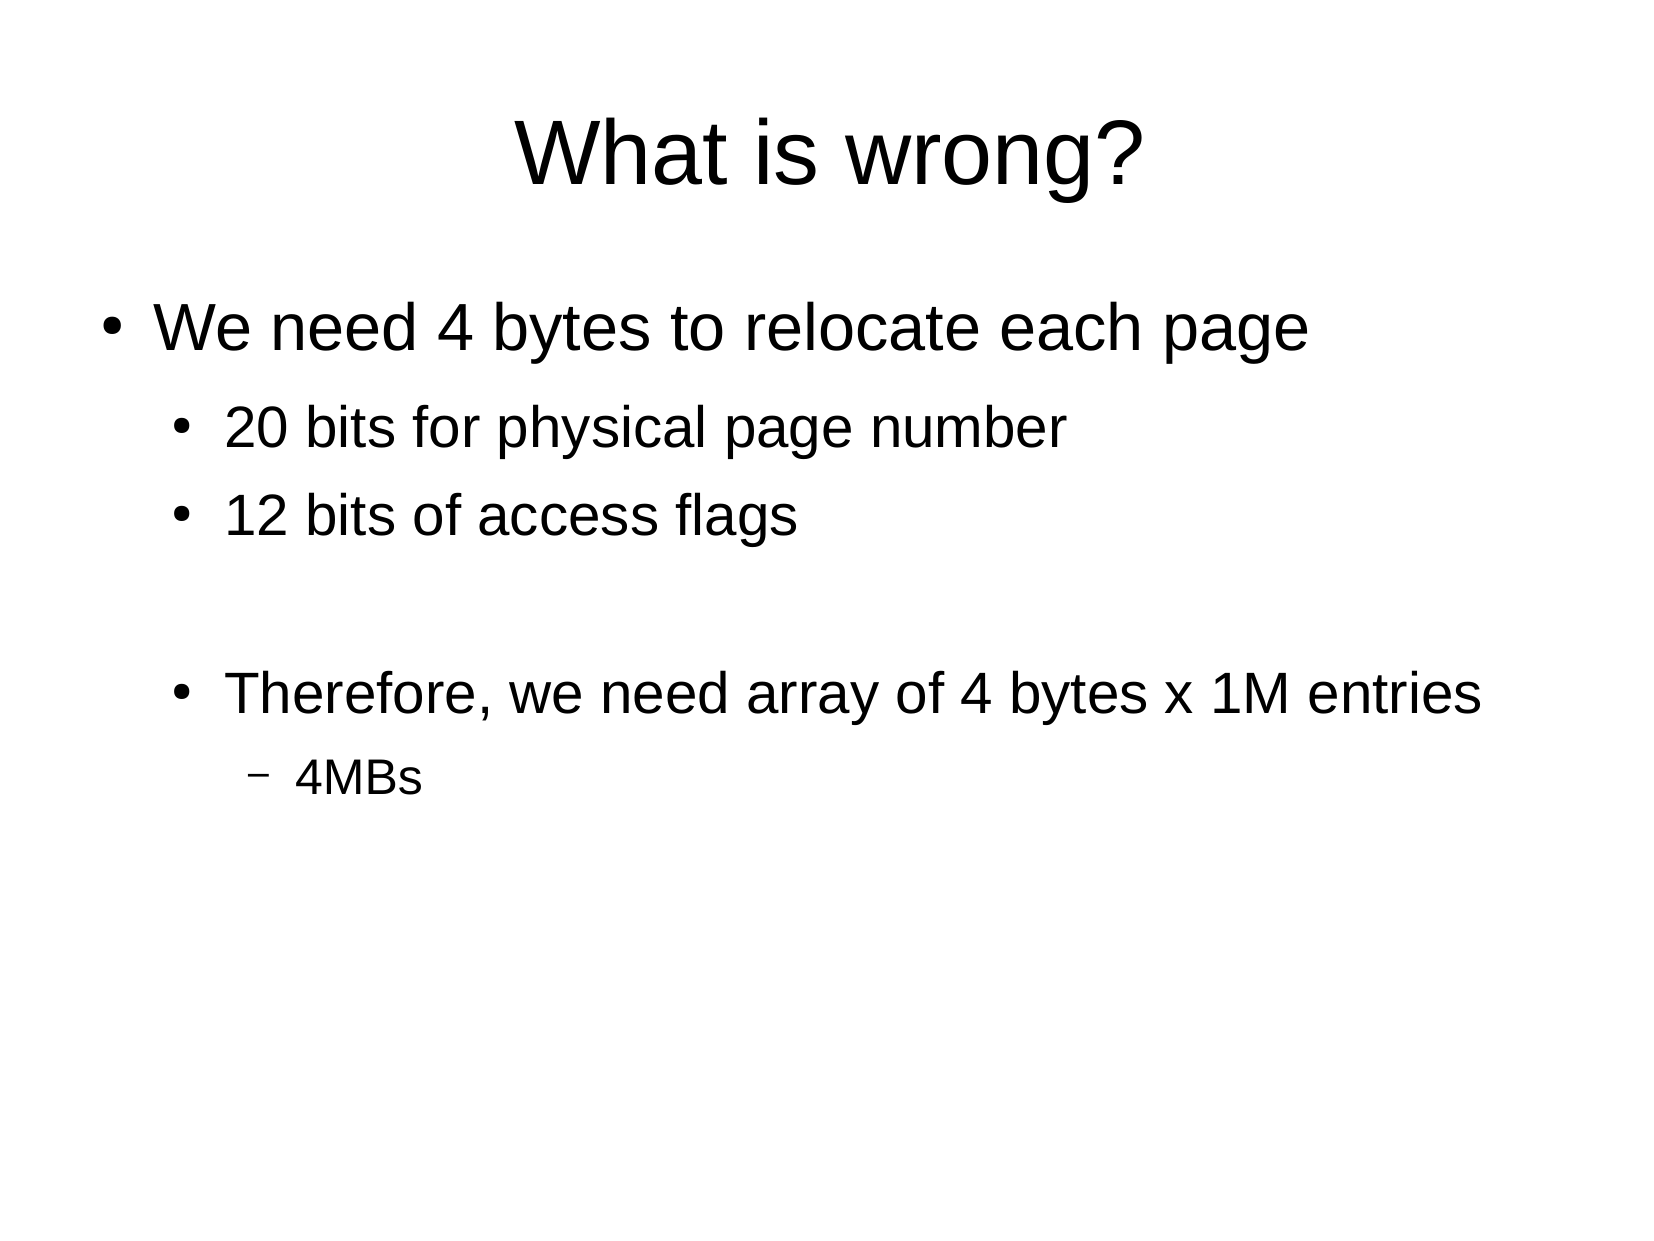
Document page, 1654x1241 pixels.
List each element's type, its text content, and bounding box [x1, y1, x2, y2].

list We need 4 bytes to relocate each page 20 bits for physical page number 12 bits of access flags Therefore, we need array of 4 bytes x 1M entries 4MBs [82, 290, 1571, 1010]
title What is wrong? [82, 49, 1571, 257]
